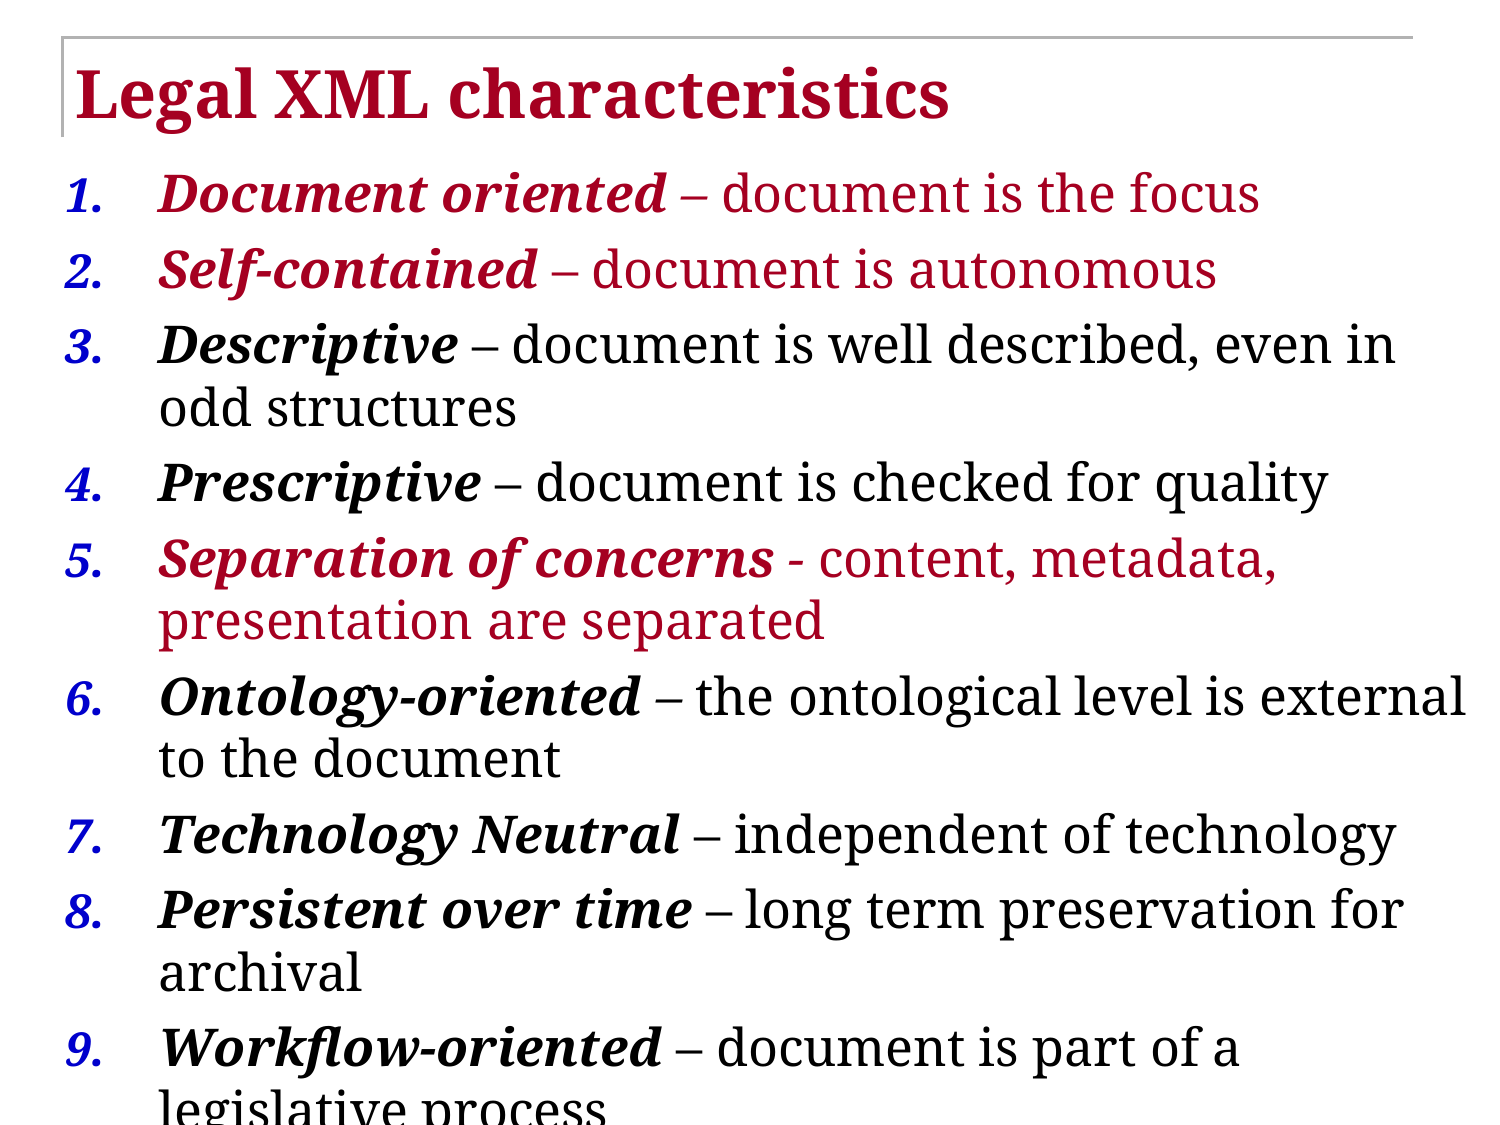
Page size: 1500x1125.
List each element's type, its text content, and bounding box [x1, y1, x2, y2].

title Legal XML characteristics [75, 45, 1426, 138]
list Document oriented – document is the focus Self-contained – document is autonomous Descriptive – document is well described, even in odd structures Prescriptive – document is checked for quality Separation of concerns - content, metadata, presentation are separated Ontology-oriented – the ontological level is external to the document Technology Neutral – independent of technology Persistent over time – long term preservation for archival Workflow-oriented – document is part of a legislative process [64, 160, 1500, 1125]
